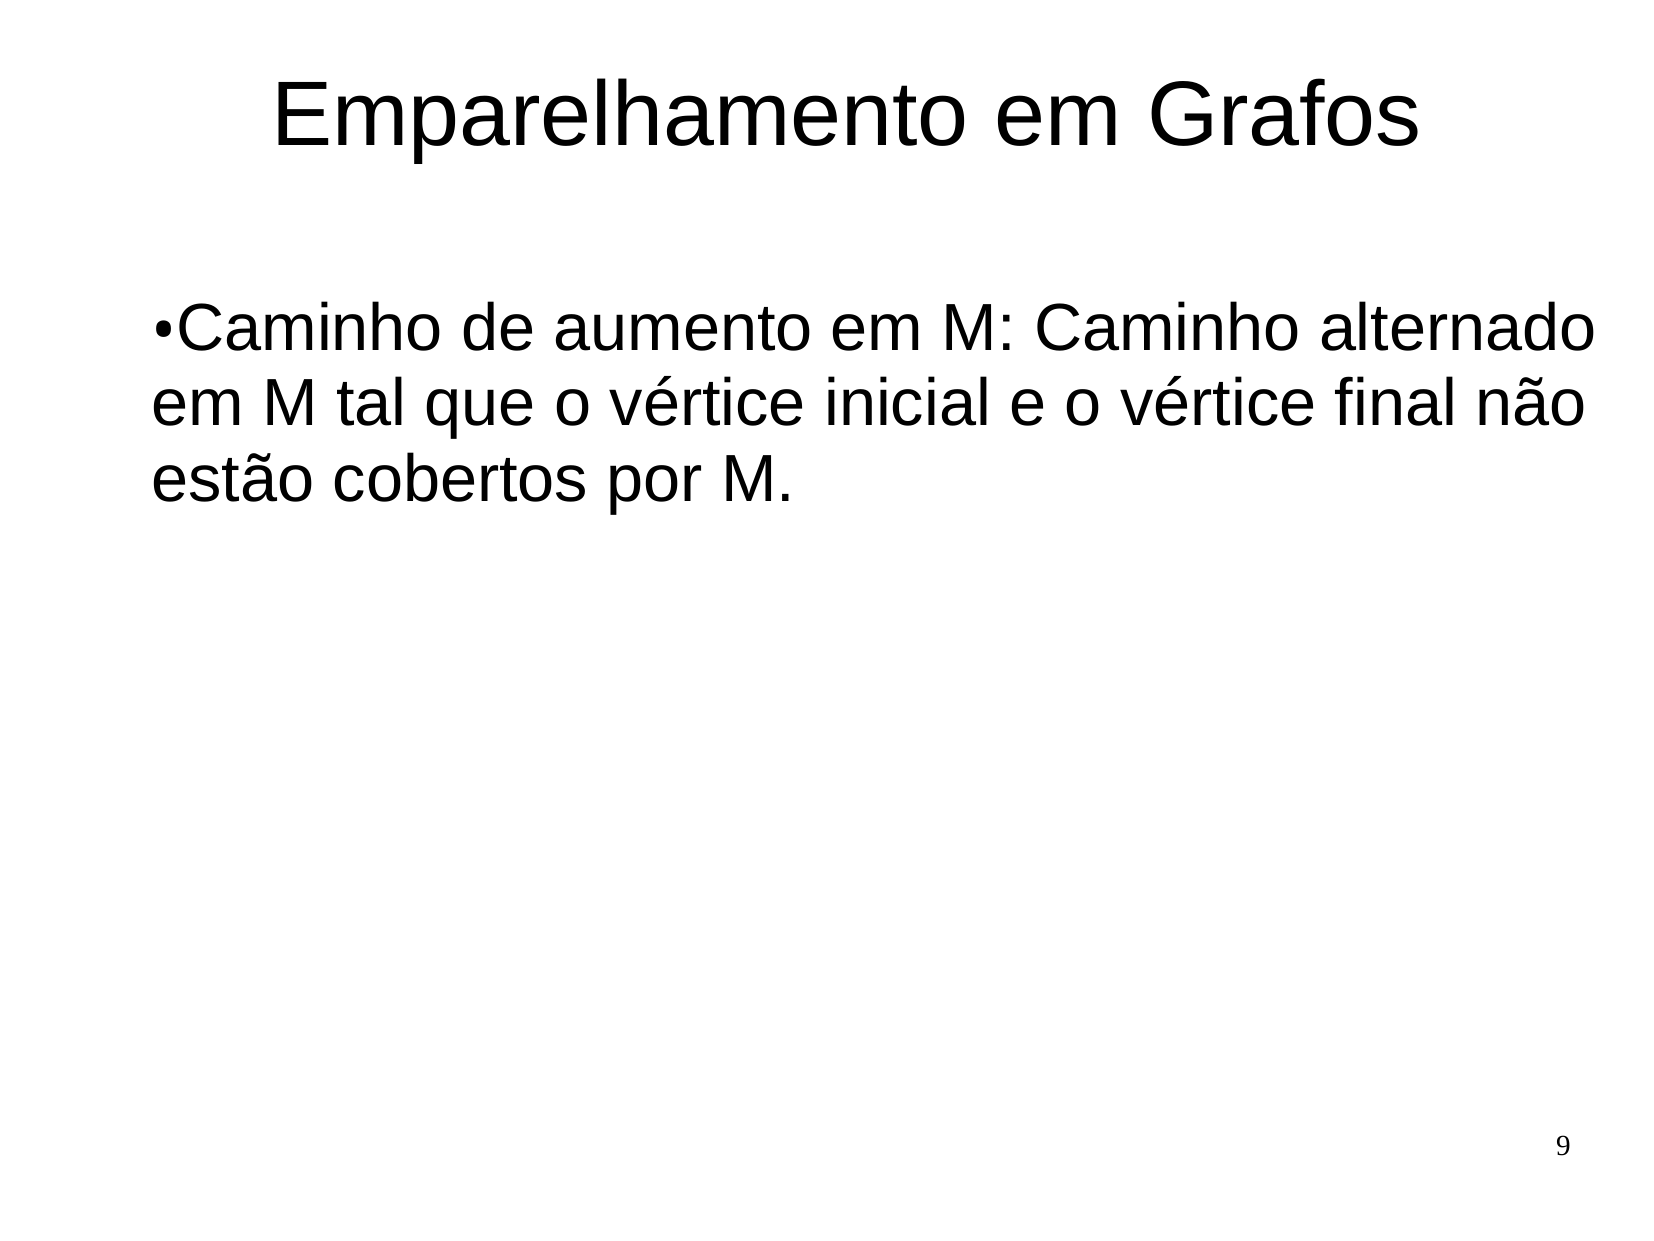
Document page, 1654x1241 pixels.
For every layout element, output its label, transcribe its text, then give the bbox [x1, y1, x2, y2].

list Caminho de aumento em M: Caminho alternado em M tal que o vértice inicial e o vértice final não estão cobertos por M. [151, 289, 1599, 1004]
title Emparelhamento em Grafos [261, 0, 1433, 228]
